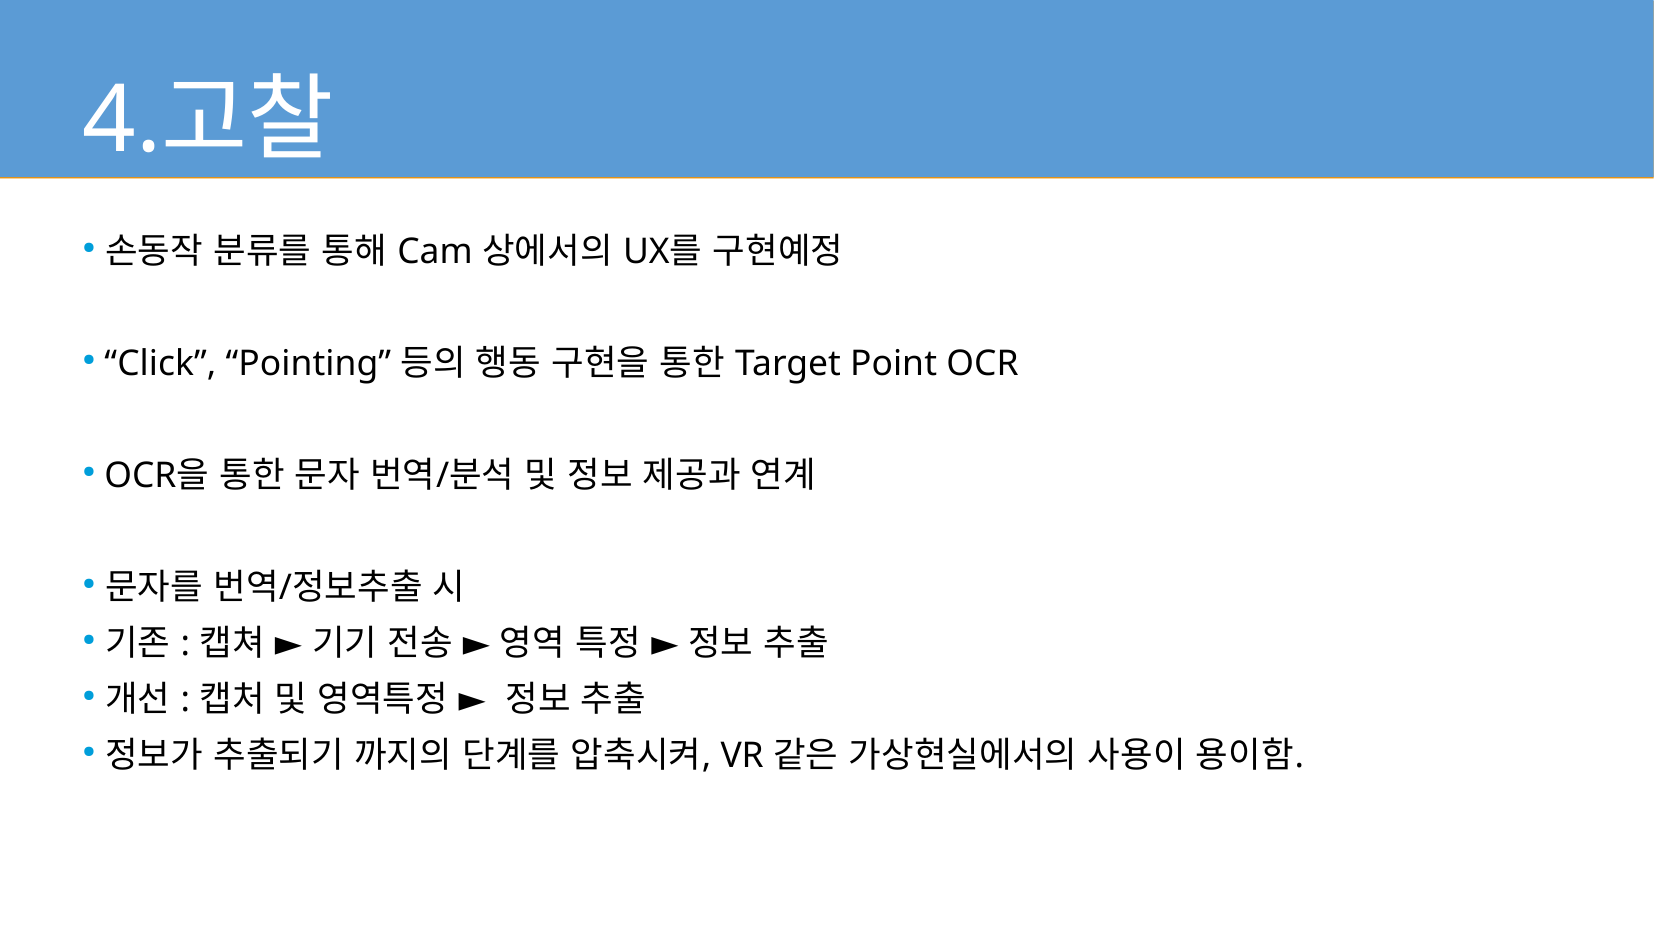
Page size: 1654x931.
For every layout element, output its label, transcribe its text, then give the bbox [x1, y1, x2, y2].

title 4.고찰 [82, 14, 1571, 171]
text_box 손동작 분류를 통해 Cam 상에서의 UX를 구현예정 “Click”, “Pointing” 등의 행동 구현을 통한 Target Point OCR OCR을 통한 문자 번역/분석 및 정보 제공과 연계 문자를 번역/정보추출 시 기존 : 캡쳐 ► 기기 전송 ► 영역 특정 ► 정보 추출 개선 : 캡처 및 영역특정 ► 정보 추출 정보가 추출되기 까지의 단계를 압축시켜, VR 같은 가상현실에서의 사용이 용이함. [82, 236, 1563, 811]
